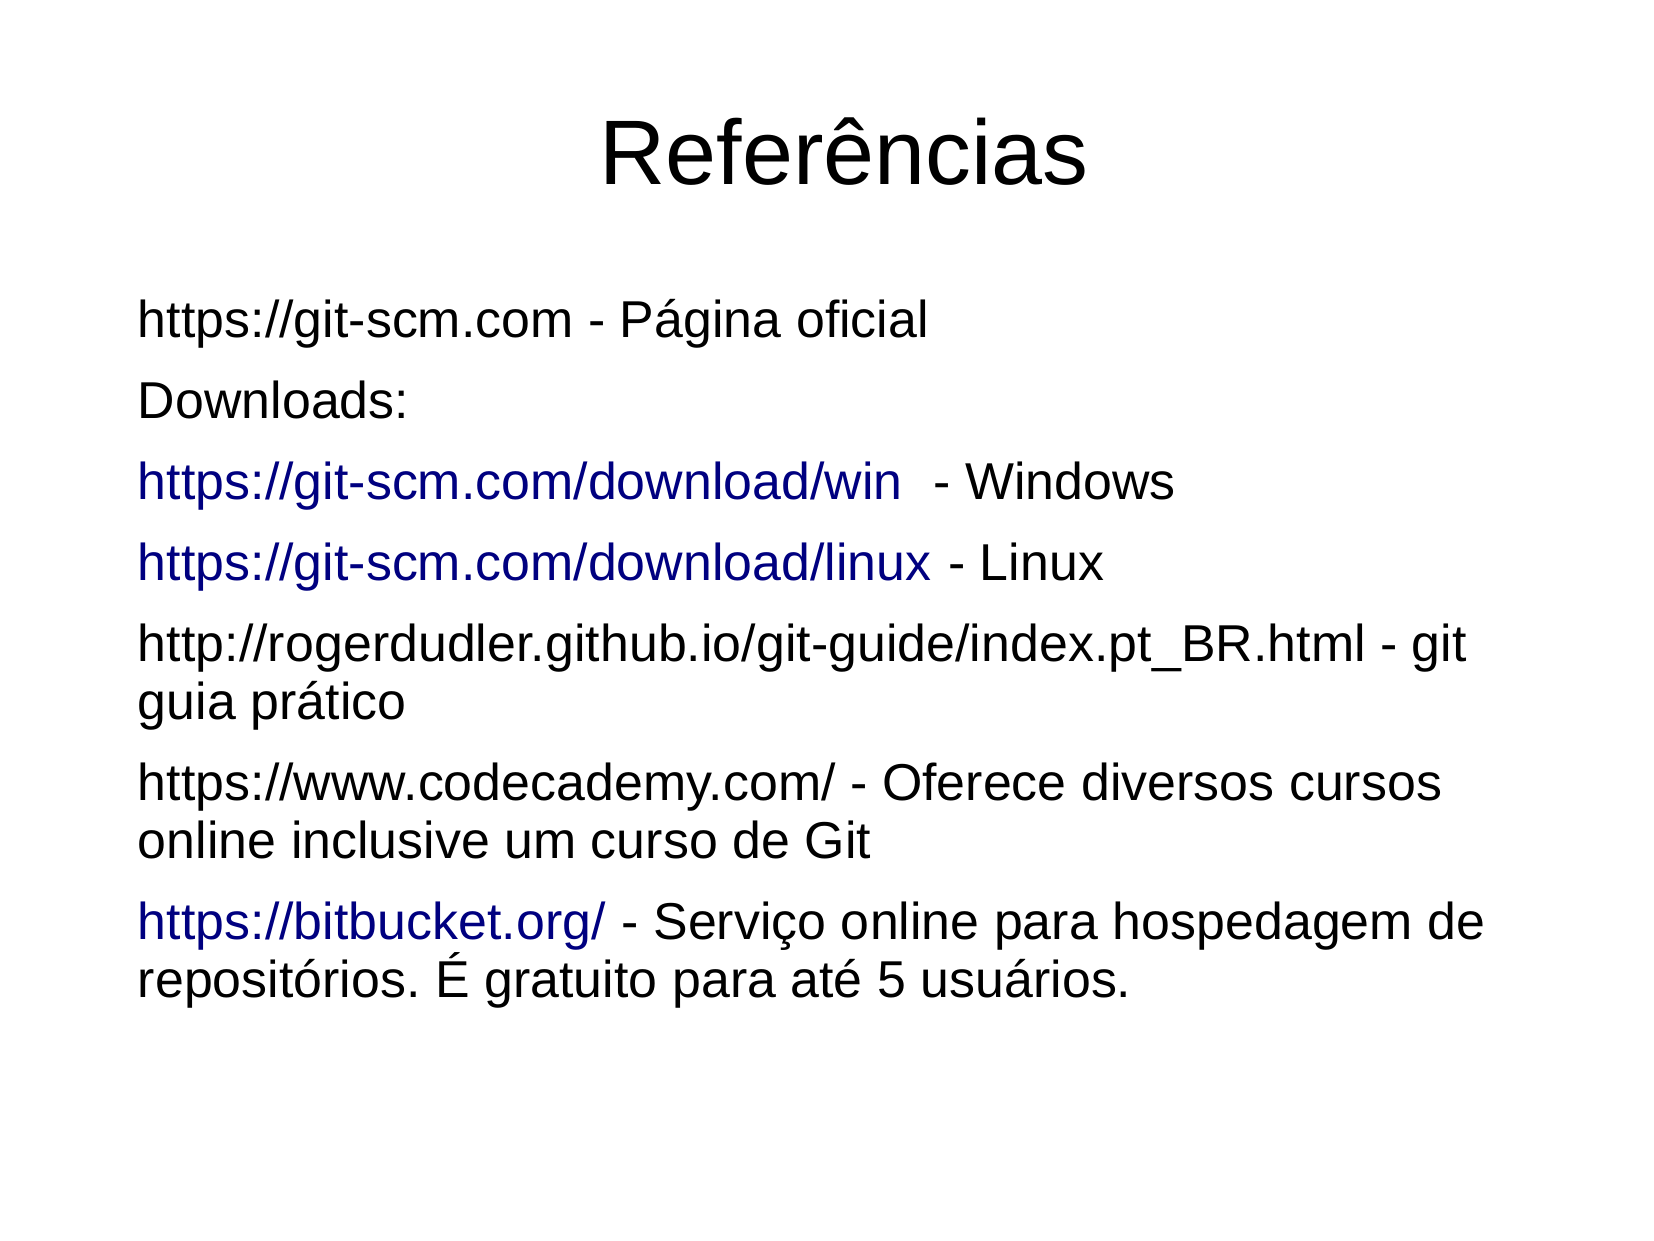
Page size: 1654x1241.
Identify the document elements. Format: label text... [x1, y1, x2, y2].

list https://git-scm.com - Página oficial Downloads: https://git-scm.com/download/win - Windows https://git-scm.com/download/linux - Linux http://rogerdudler.github.io/git-guide/index.pt_BR.html - git guia prático https://www.codecademy.com/ - Oferece diversos cursos online inclusive um curso de Git https://bitbucket.org/ - Serviço online para hospedagem de repositórios. É gratuito para até 5 usuários. [82, 290, 1571, 1010]
title Referências [82, 49, 1571, 257]
